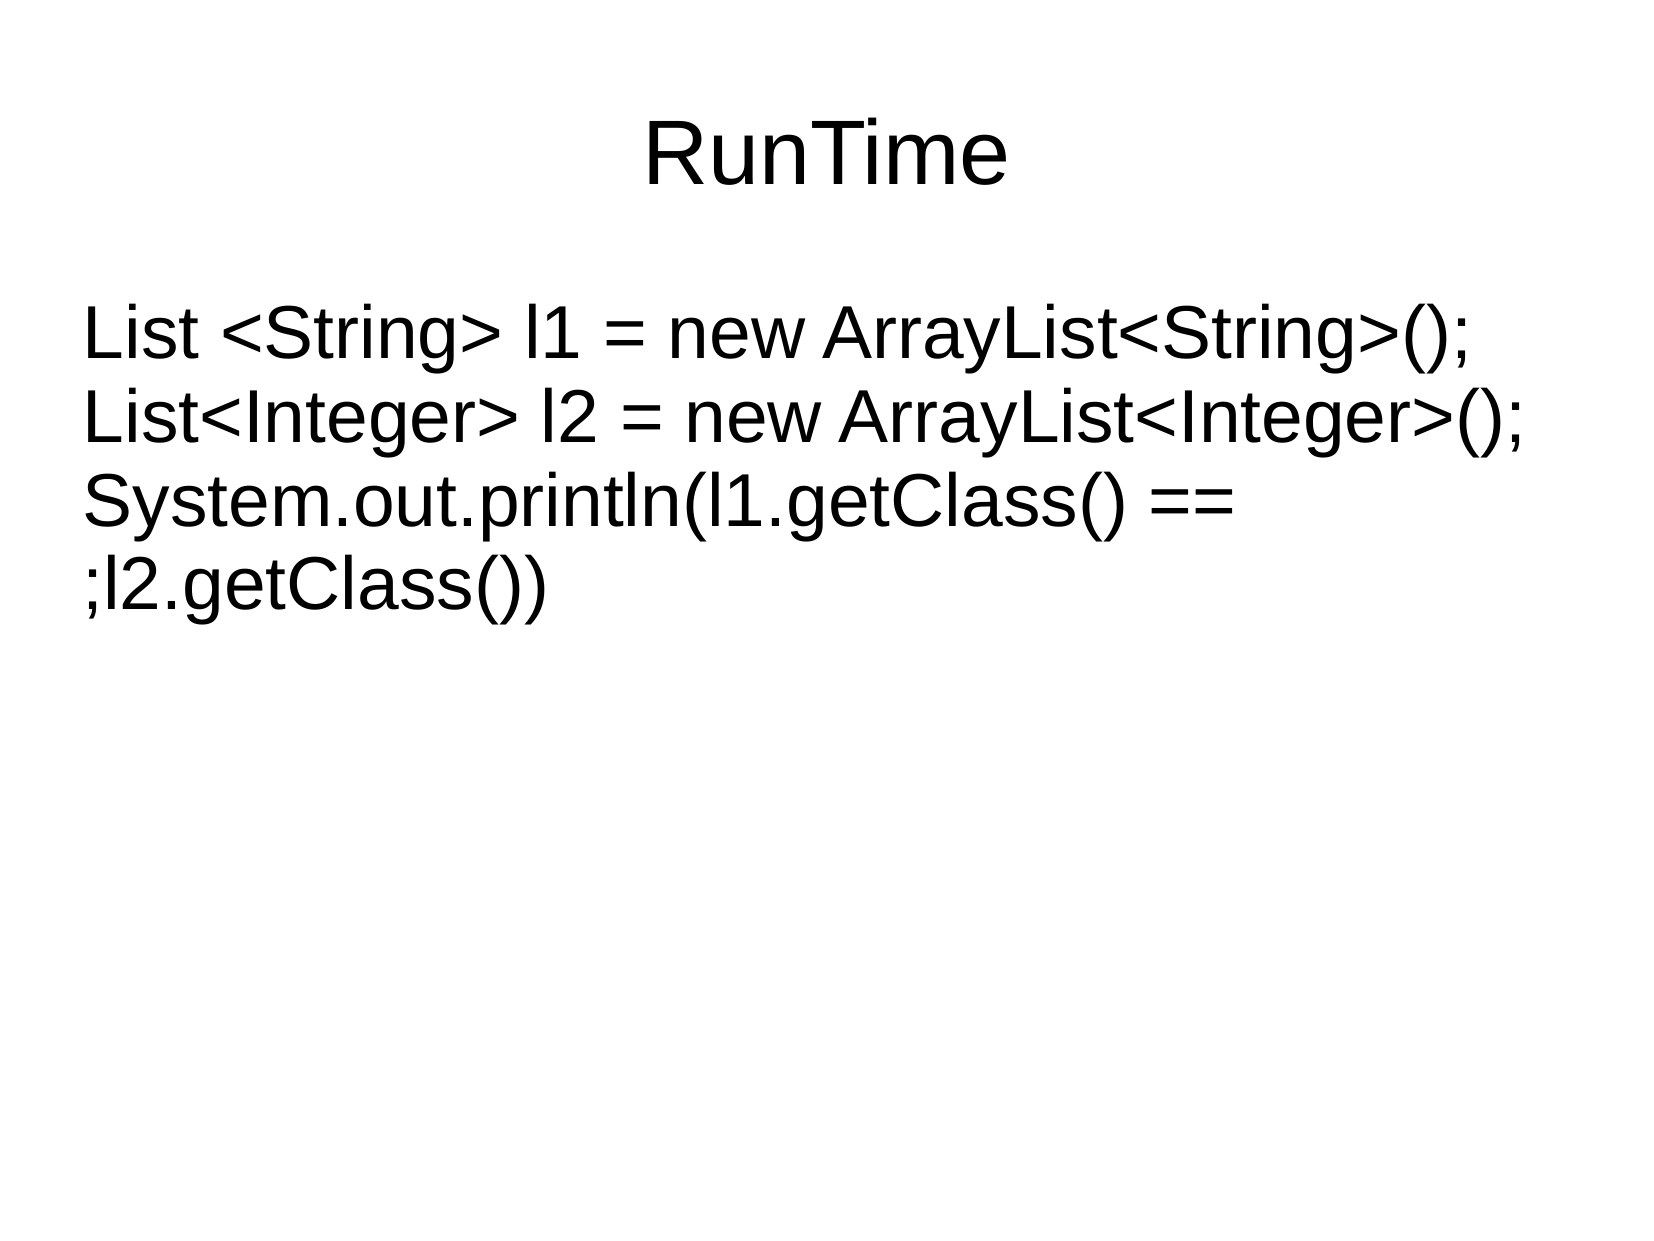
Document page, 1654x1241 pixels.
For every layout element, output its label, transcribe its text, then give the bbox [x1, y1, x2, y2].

title RunTime [82, 49, 1571, 257]
list List <String> l1 = new ArrayList<String>(); List<Integer> l2 = new ArrayList<Integer>(); System.out.println(l1.getClass() == l2.getClass()); [82, 290, 1571, 1109]
